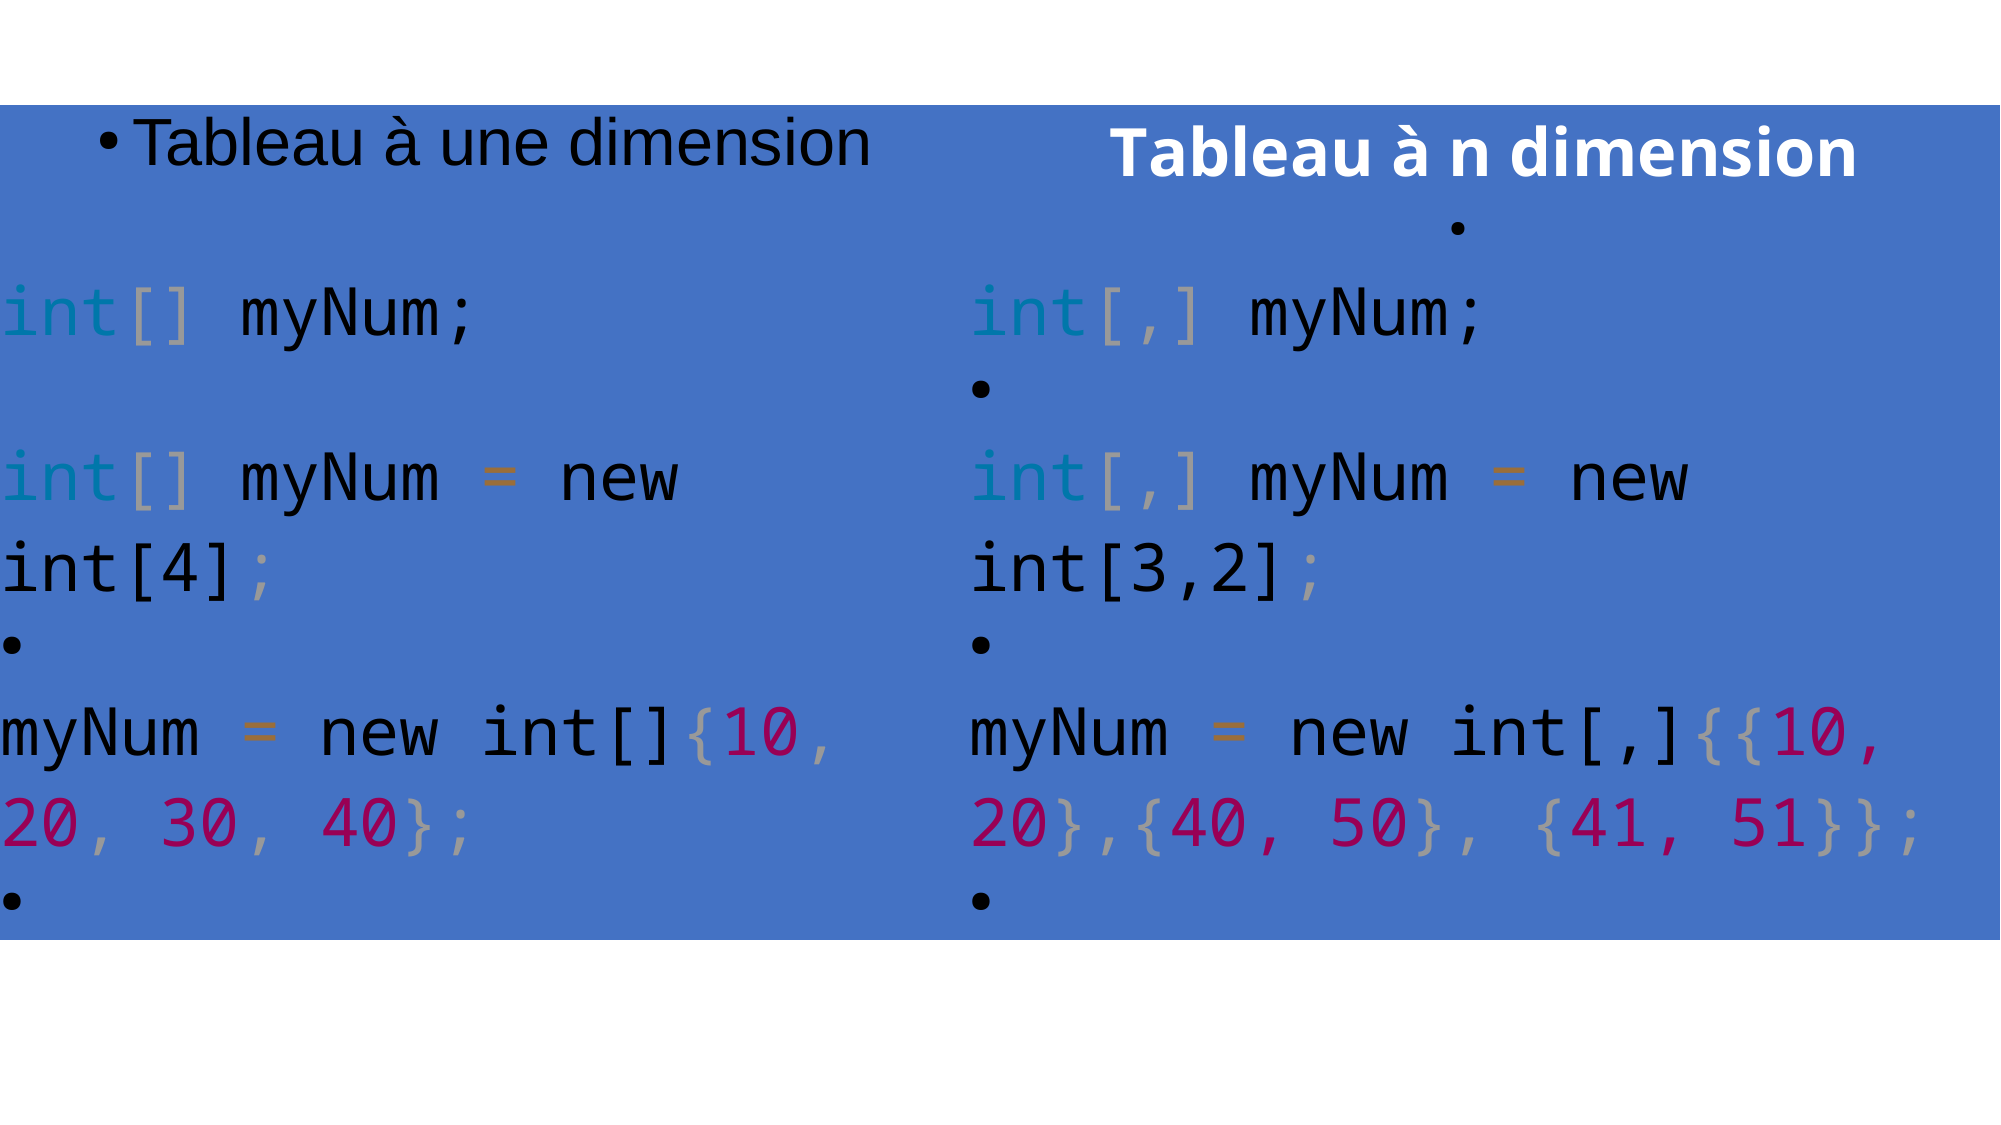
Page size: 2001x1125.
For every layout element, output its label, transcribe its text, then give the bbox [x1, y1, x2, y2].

table_header Tableau à n dimension [969, 105, 2000, 264]
table_cell int[,] myNum = new int[3,2]; [969, 429, 2000, 685]
table_cell myNum = new int[]{10, 20, 30, 40}; [0, 685, 969, 940]
table_cell int[] myNum = new int[4]; [0, 429, 969, 685]
table_cell int[] myNum; [0, 264, 969, 429]
table_cell myNum = new int[,]{{10, 20},{40, 50}, {41, 51}}; [969, 685, 2000, 940]
table_cell int[,] myNum; [969, 264, 2000, 429]
table_header Tableau à une dimension [0, 105, 969, 264]
